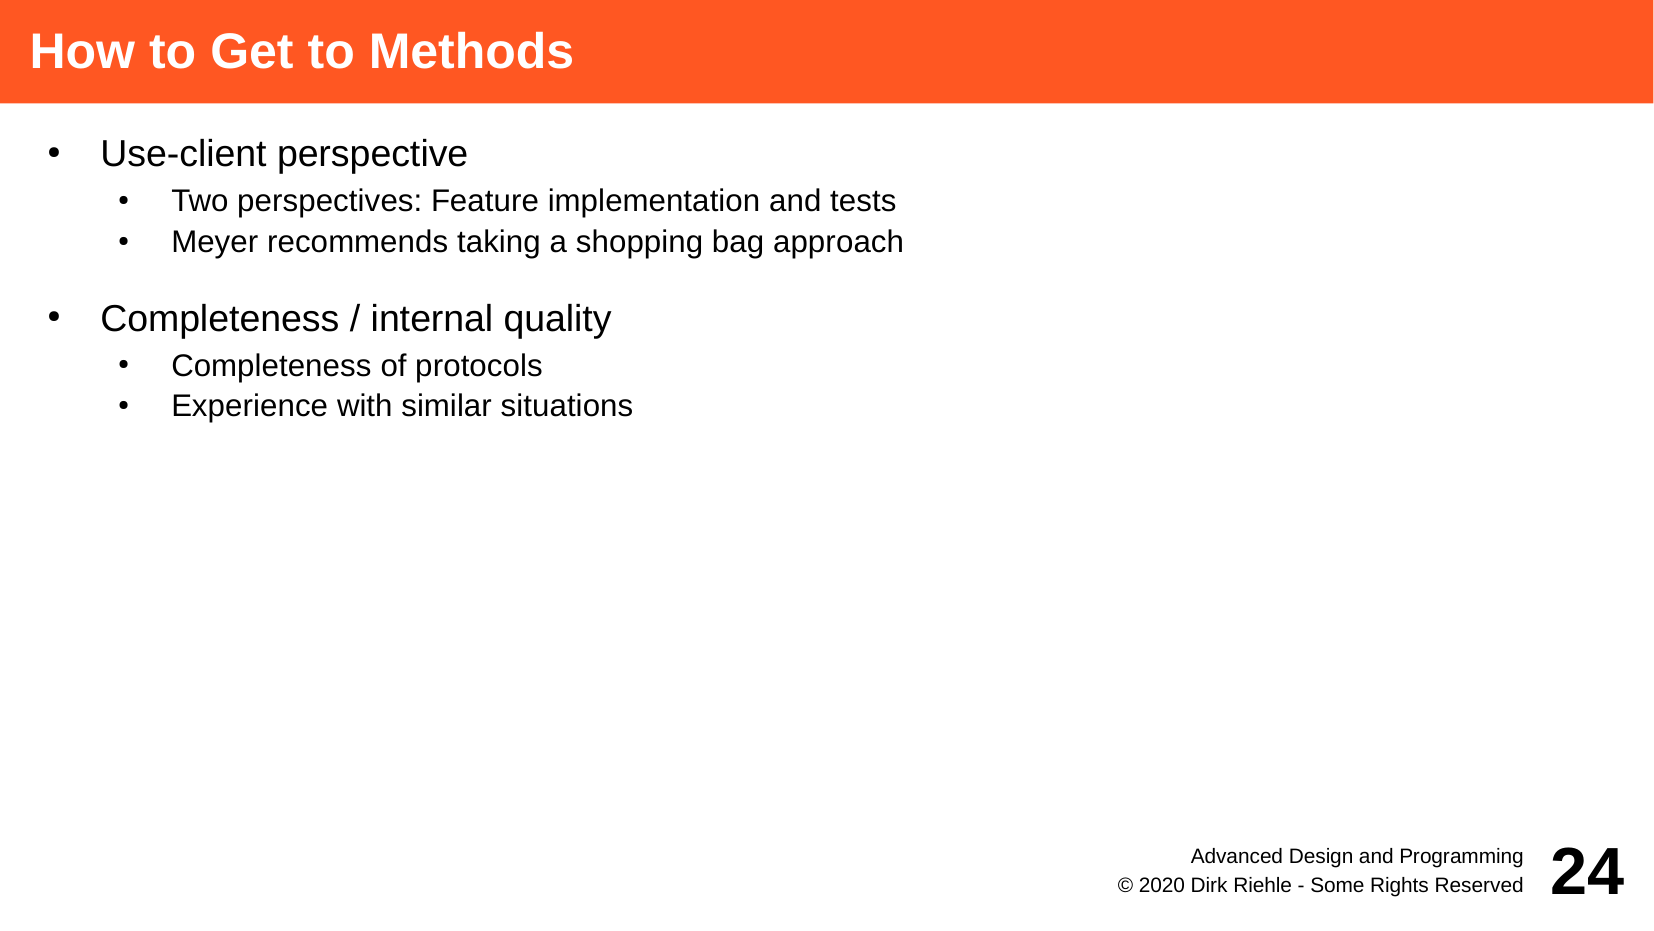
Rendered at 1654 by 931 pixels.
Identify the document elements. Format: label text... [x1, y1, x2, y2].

list Use-client perspective Two perspectives: Feature implementation and tests Meyer recommends taking a shopping bag approach Completeness / internal quality Completeness of protocols Experience with similar situations [29, 132, 1625, 813]
title How to Get to Methods [0, 0, 1654, 104]
